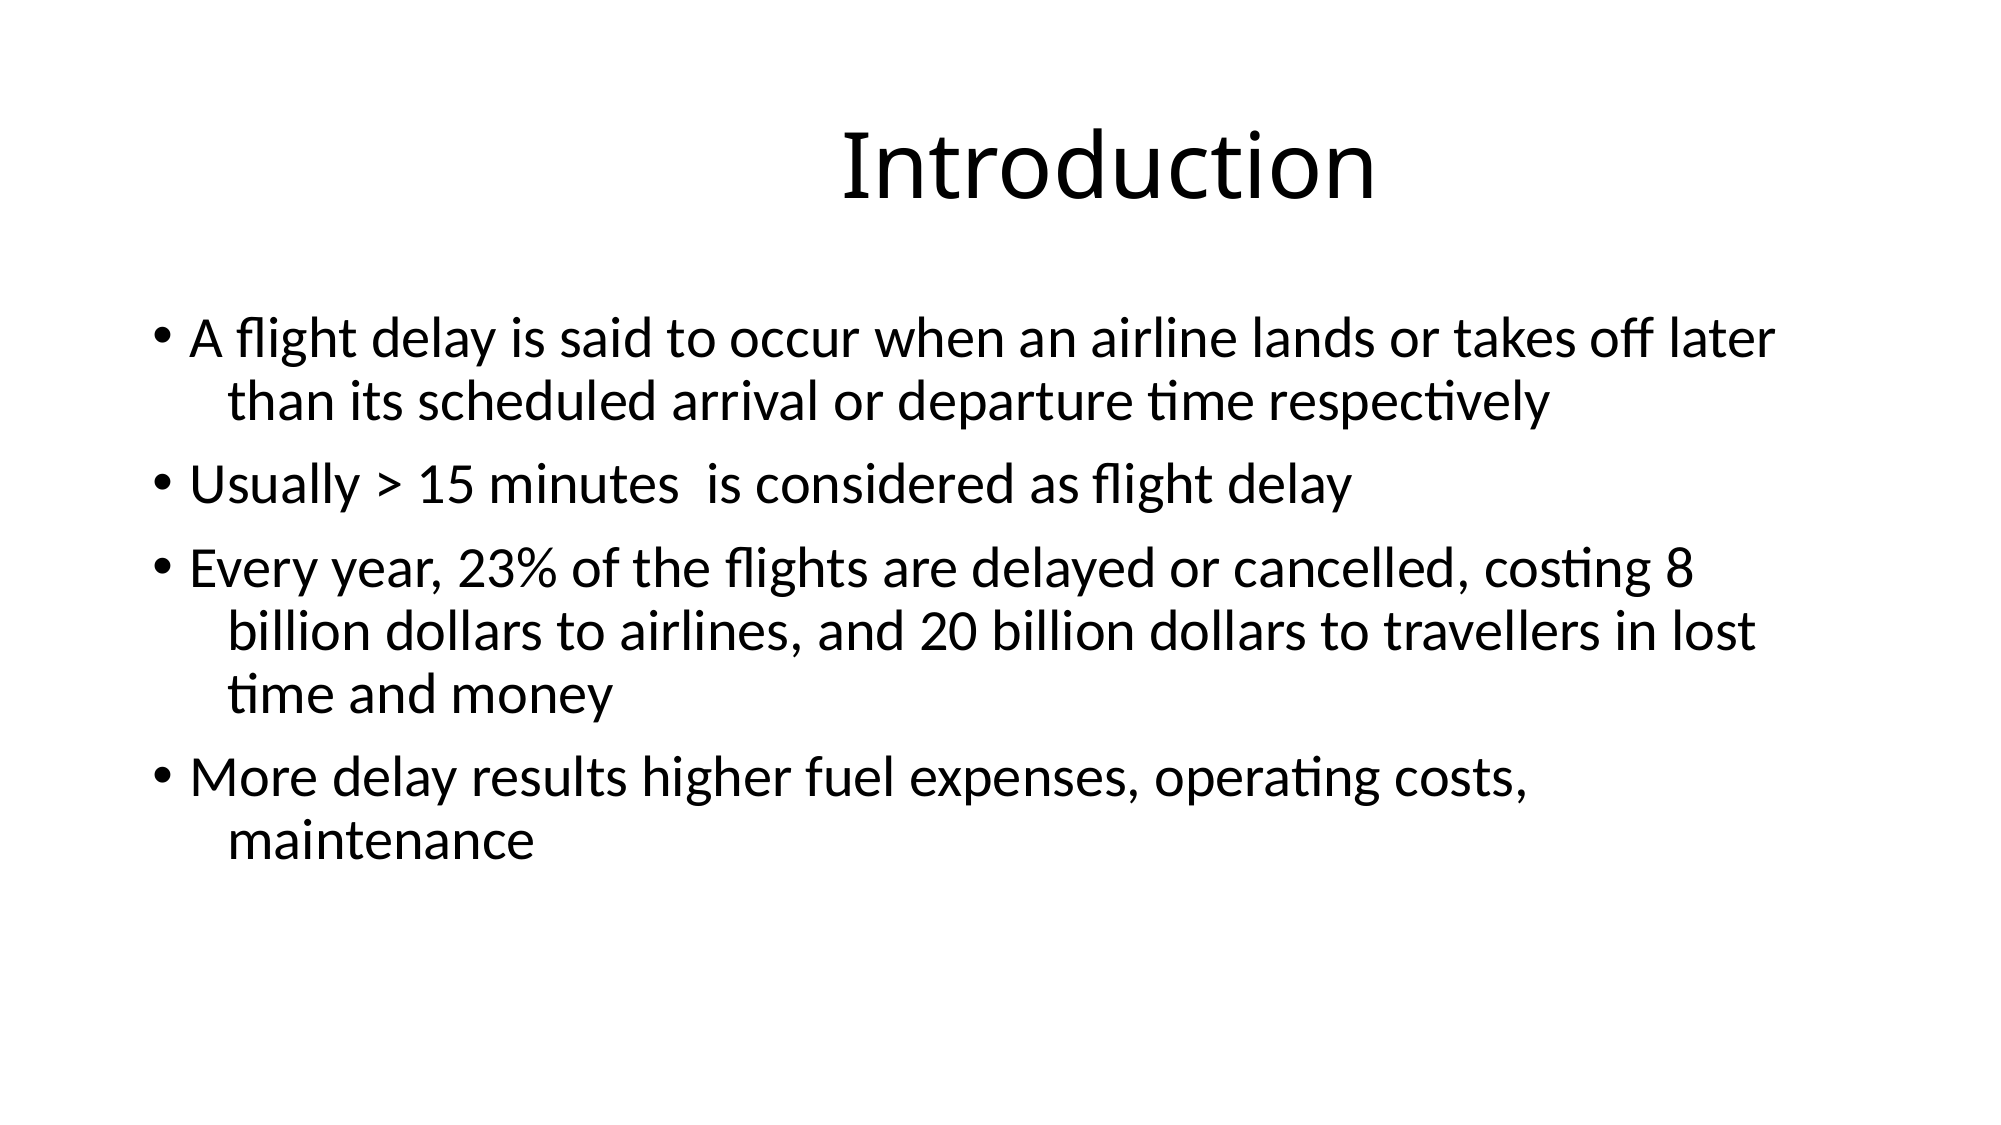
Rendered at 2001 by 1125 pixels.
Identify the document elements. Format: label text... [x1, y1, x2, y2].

title Introduction [137, 59, 1863, 278]
list A flight delay is said to occur when an airline lands or takes off later than its scheduled arrival or departure time respectively Usually > 15 minutes is considered as flight delay Every year, 23% of the flights are delayed or cancelled, costing 8 billion dollars to airlines, and 20 billion dollars to travellers in lost time and money More delay results higher fuel expenses, operating costs, maintenance [137, 299, 1863, 1014]
